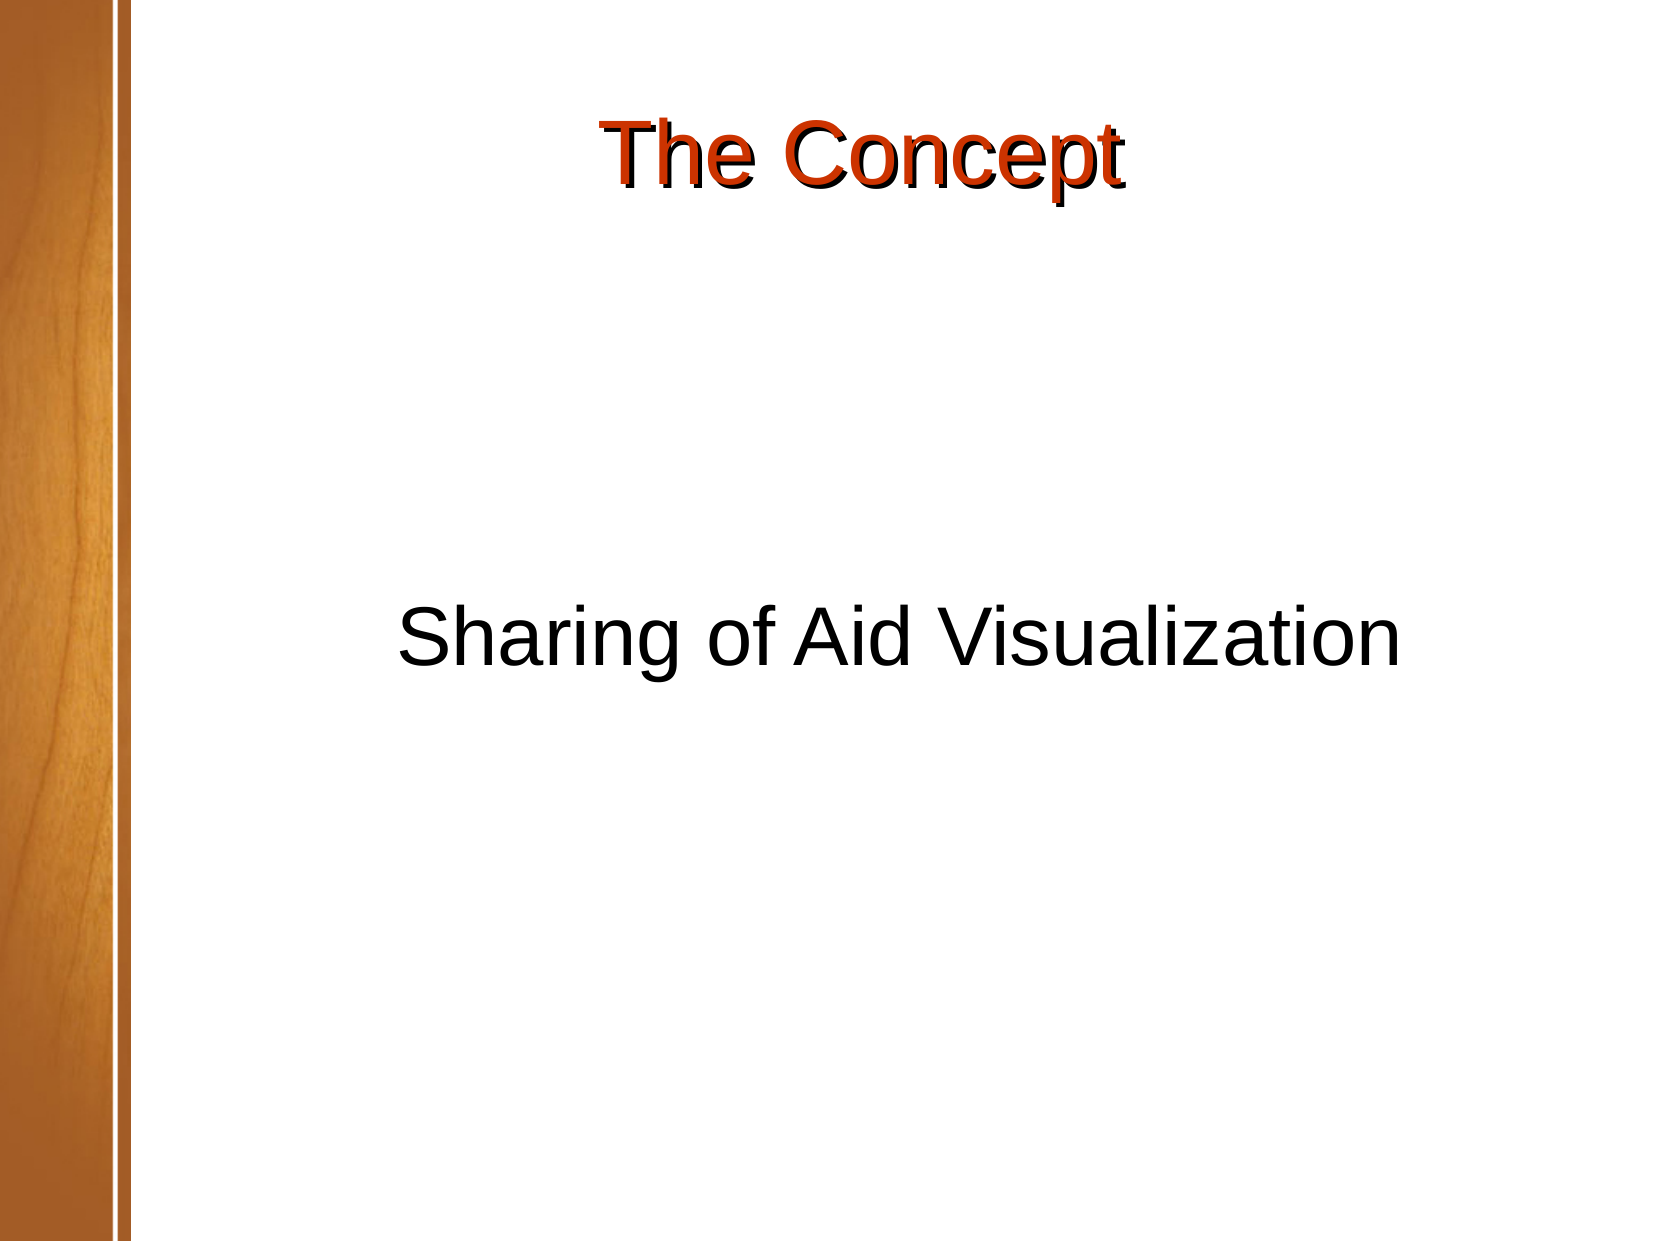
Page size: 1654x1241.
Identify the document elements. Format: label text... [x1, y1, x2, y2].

picture [0, 0, 131, 1241]
title The Concept [150, 56, 1571, 250]
list Sharing of Aid Visualization [187, 590, 1613, 713]
